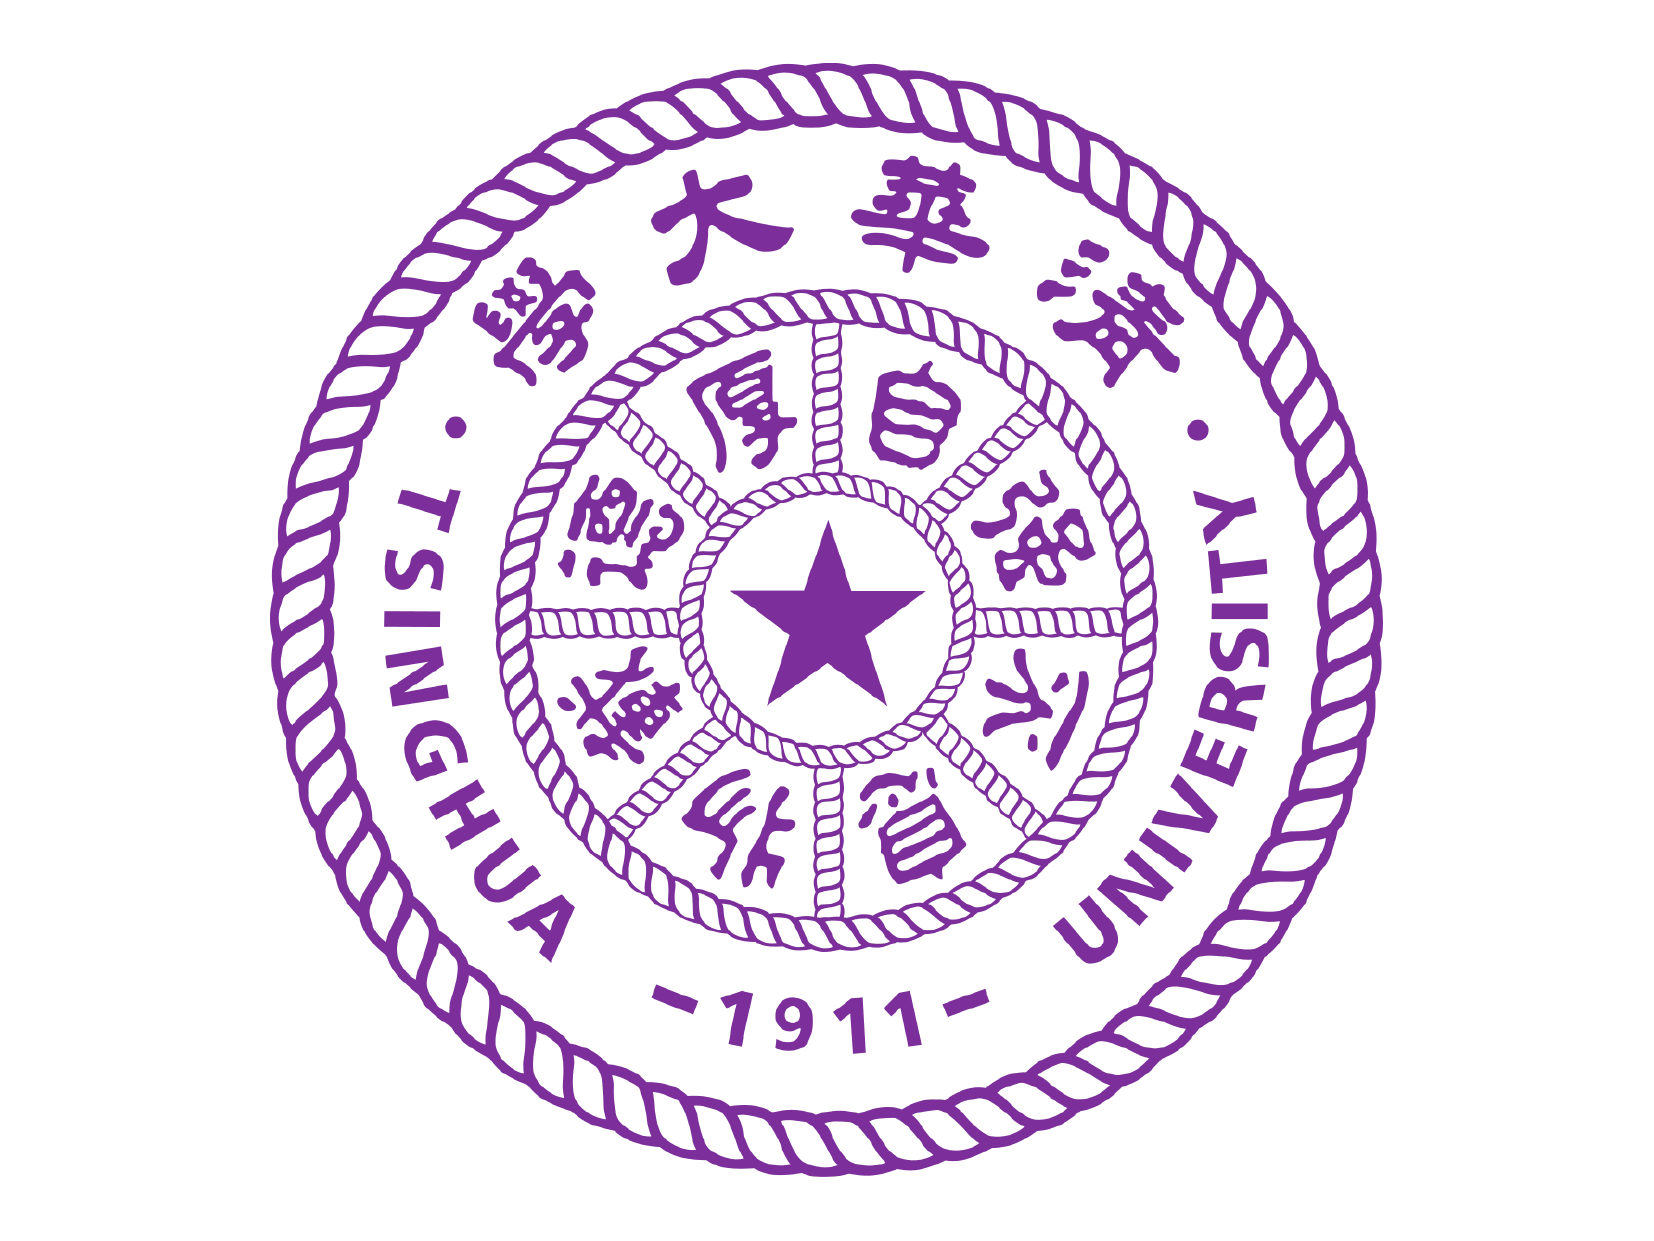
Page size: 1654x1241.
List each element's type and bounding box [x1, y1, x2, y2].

picture [270, 63, 1383, 1177]
